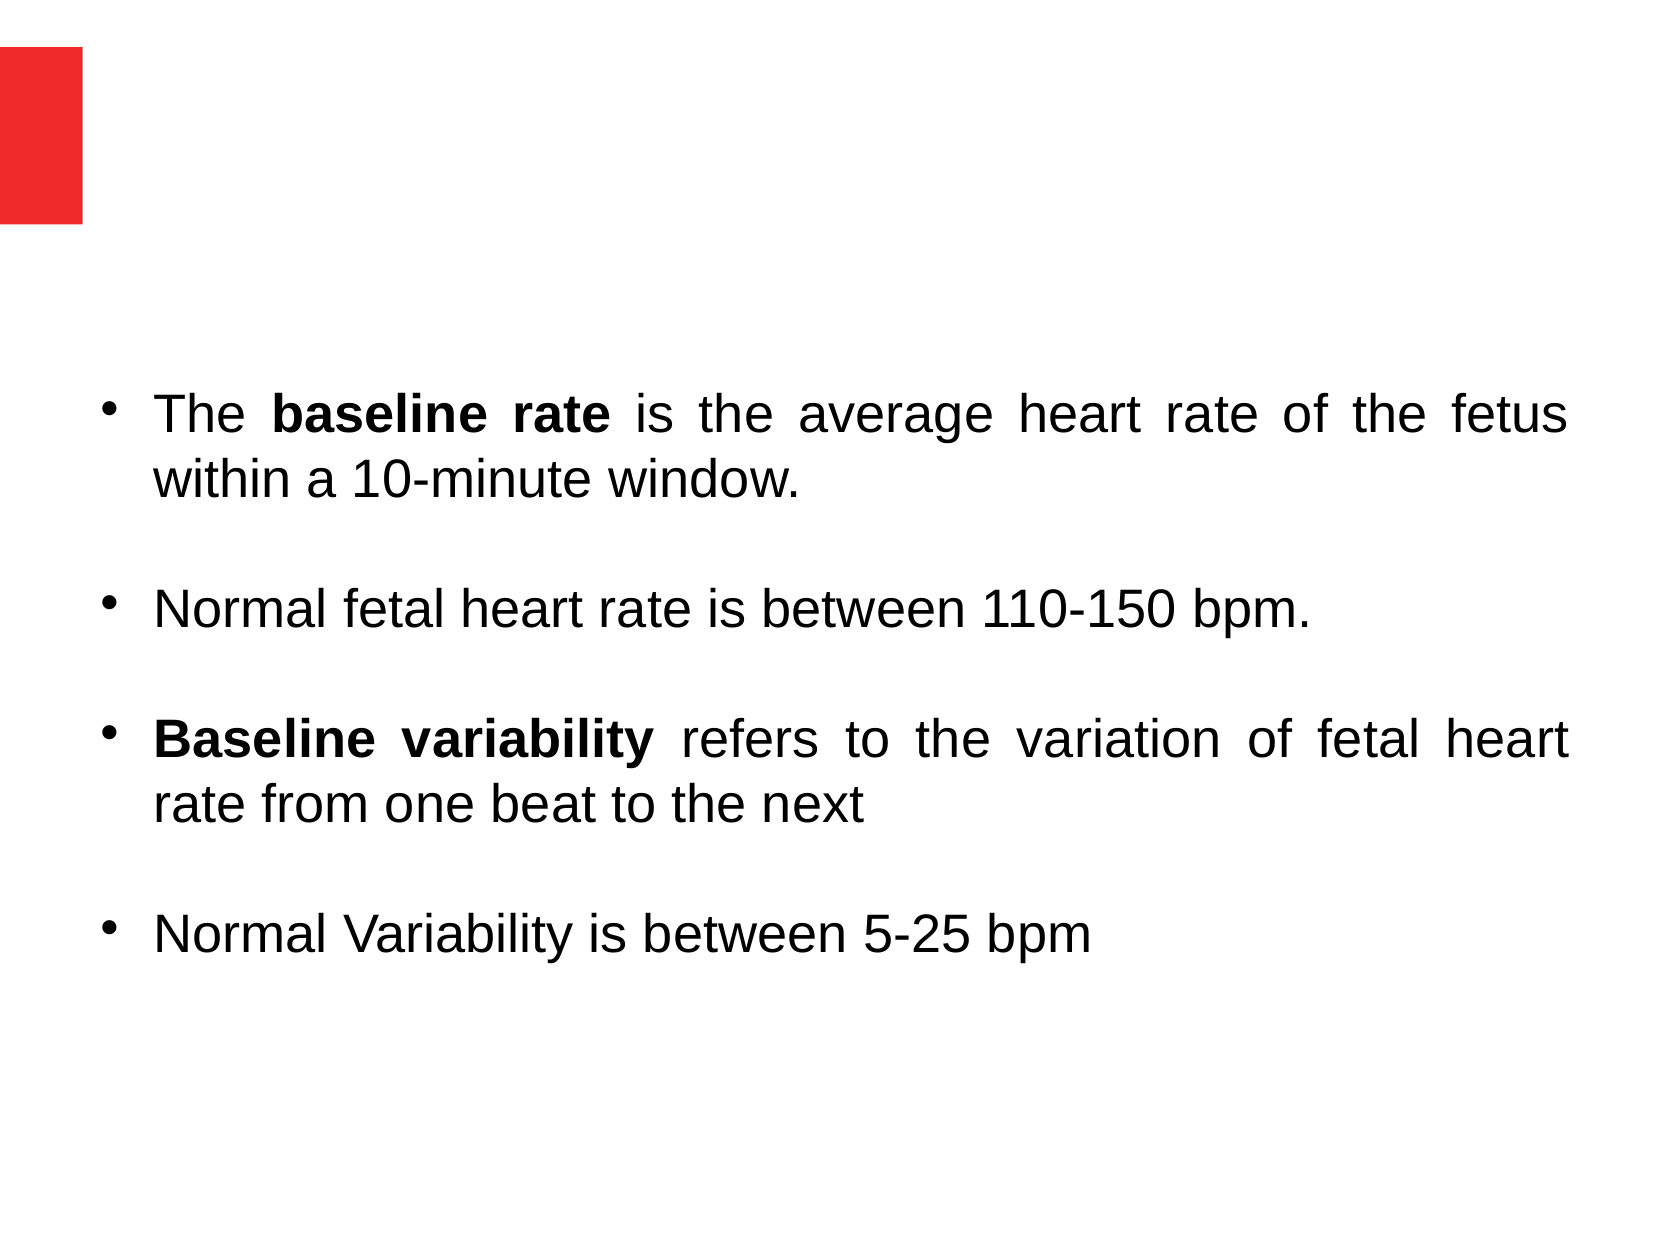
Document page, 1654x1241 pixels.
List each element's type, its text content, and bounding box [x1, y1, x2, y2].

text_box The baseline rate is the average heart rate of the fetus within a 10-minute window. Normal fetal heart rate is between 110-150 bpm. Baseline variability refers to the variation of fetal heart rate from one beat to the next Normal Variability is between 5-25 bpm [82, 378, 1571, 1098]
